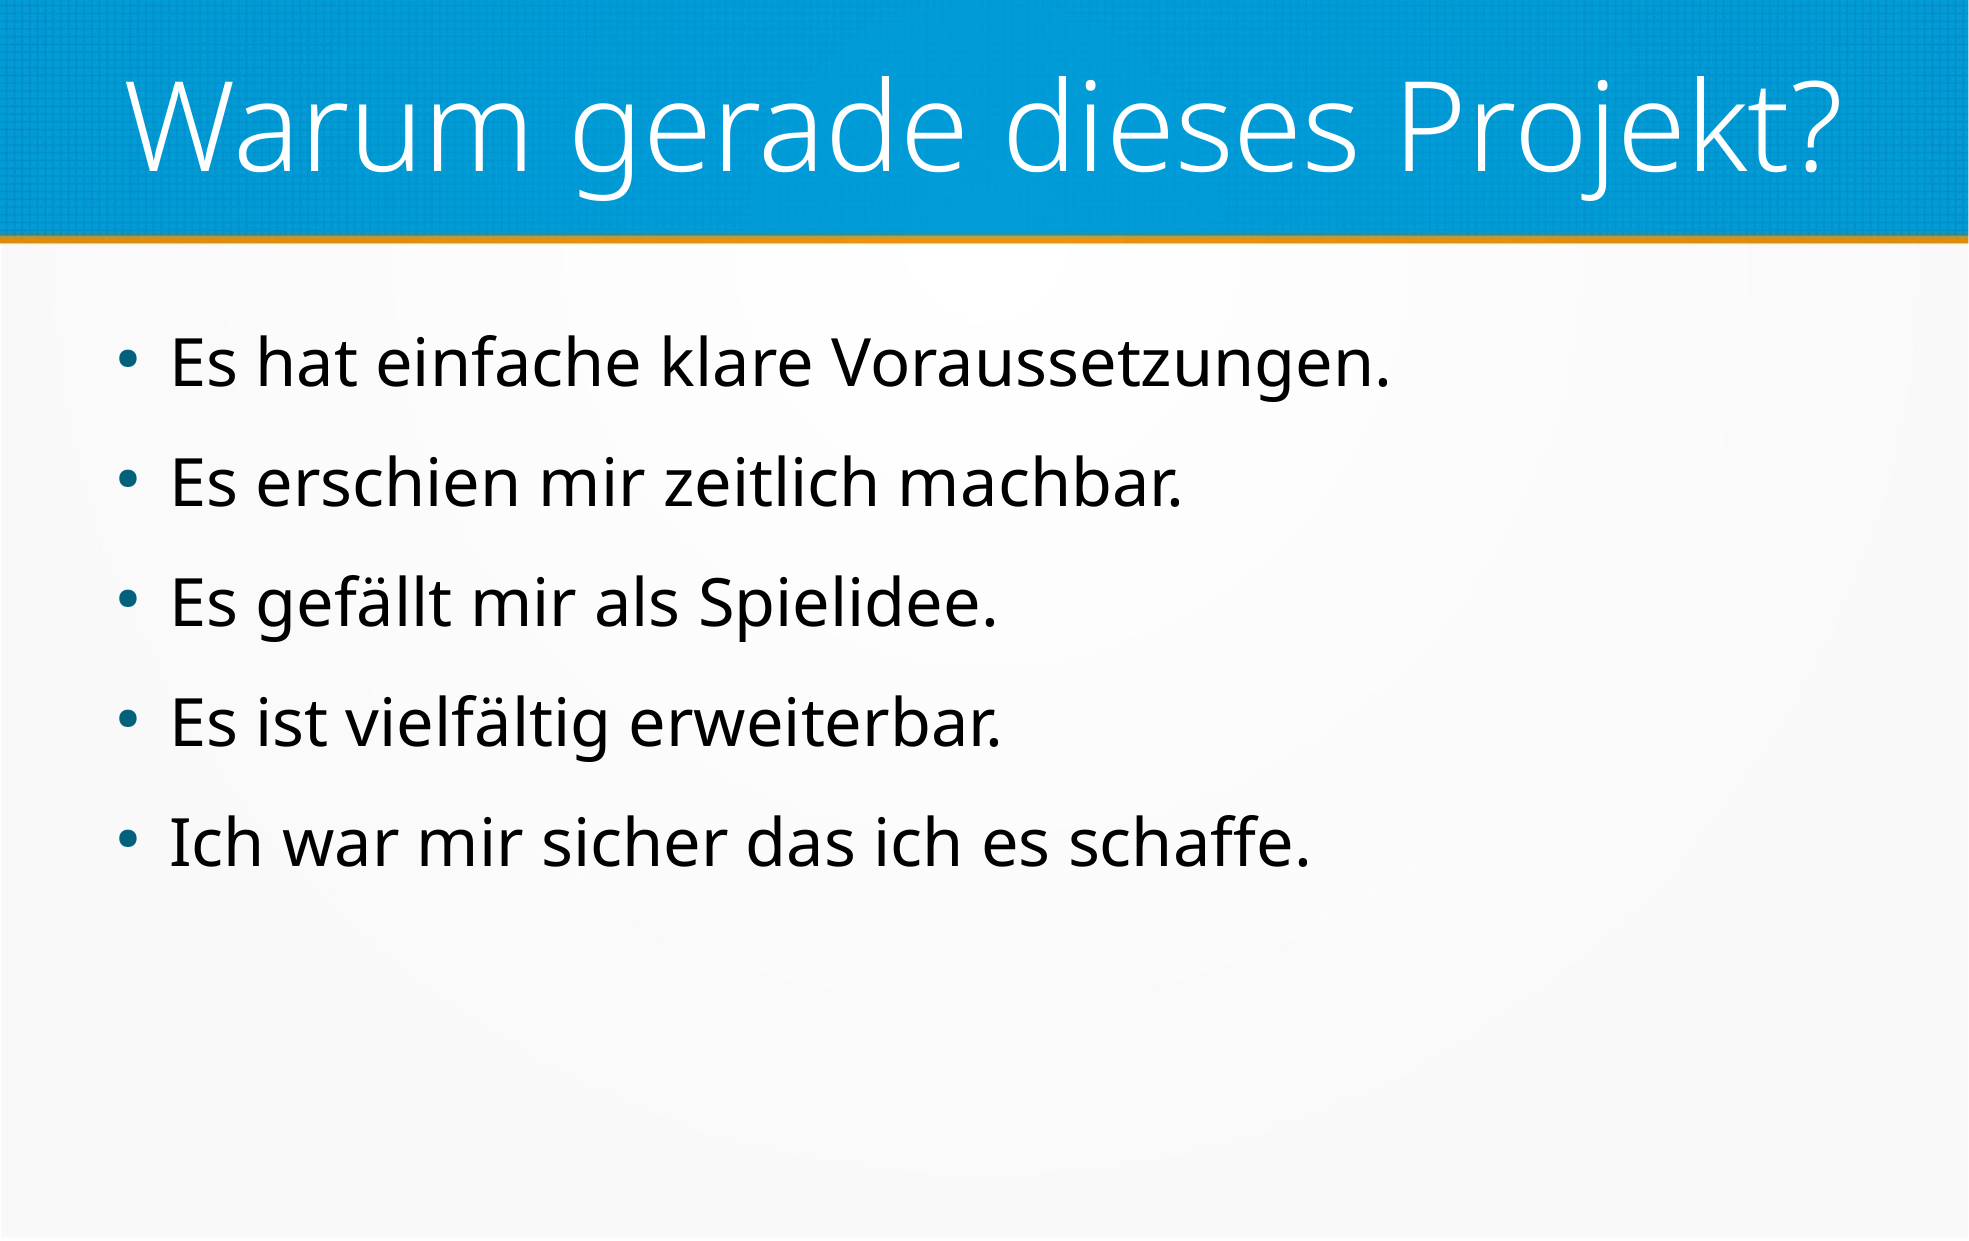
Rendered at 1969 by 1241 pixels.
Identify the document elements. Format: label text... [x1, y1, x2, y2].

list Es hat einfache klare Voraussetzungen. Es erschien mir zeitlich machbar. Es gefällt mir als Spielidee. Es ist vielfältig erweiterbar. Ich war mir sicher das ich es schaffe. [98, 315, 1861, 1081]
picture [0, 233, 1969, 1241]
title Warum gerade dieses Projekt? [98, 19, 1870, 227]
